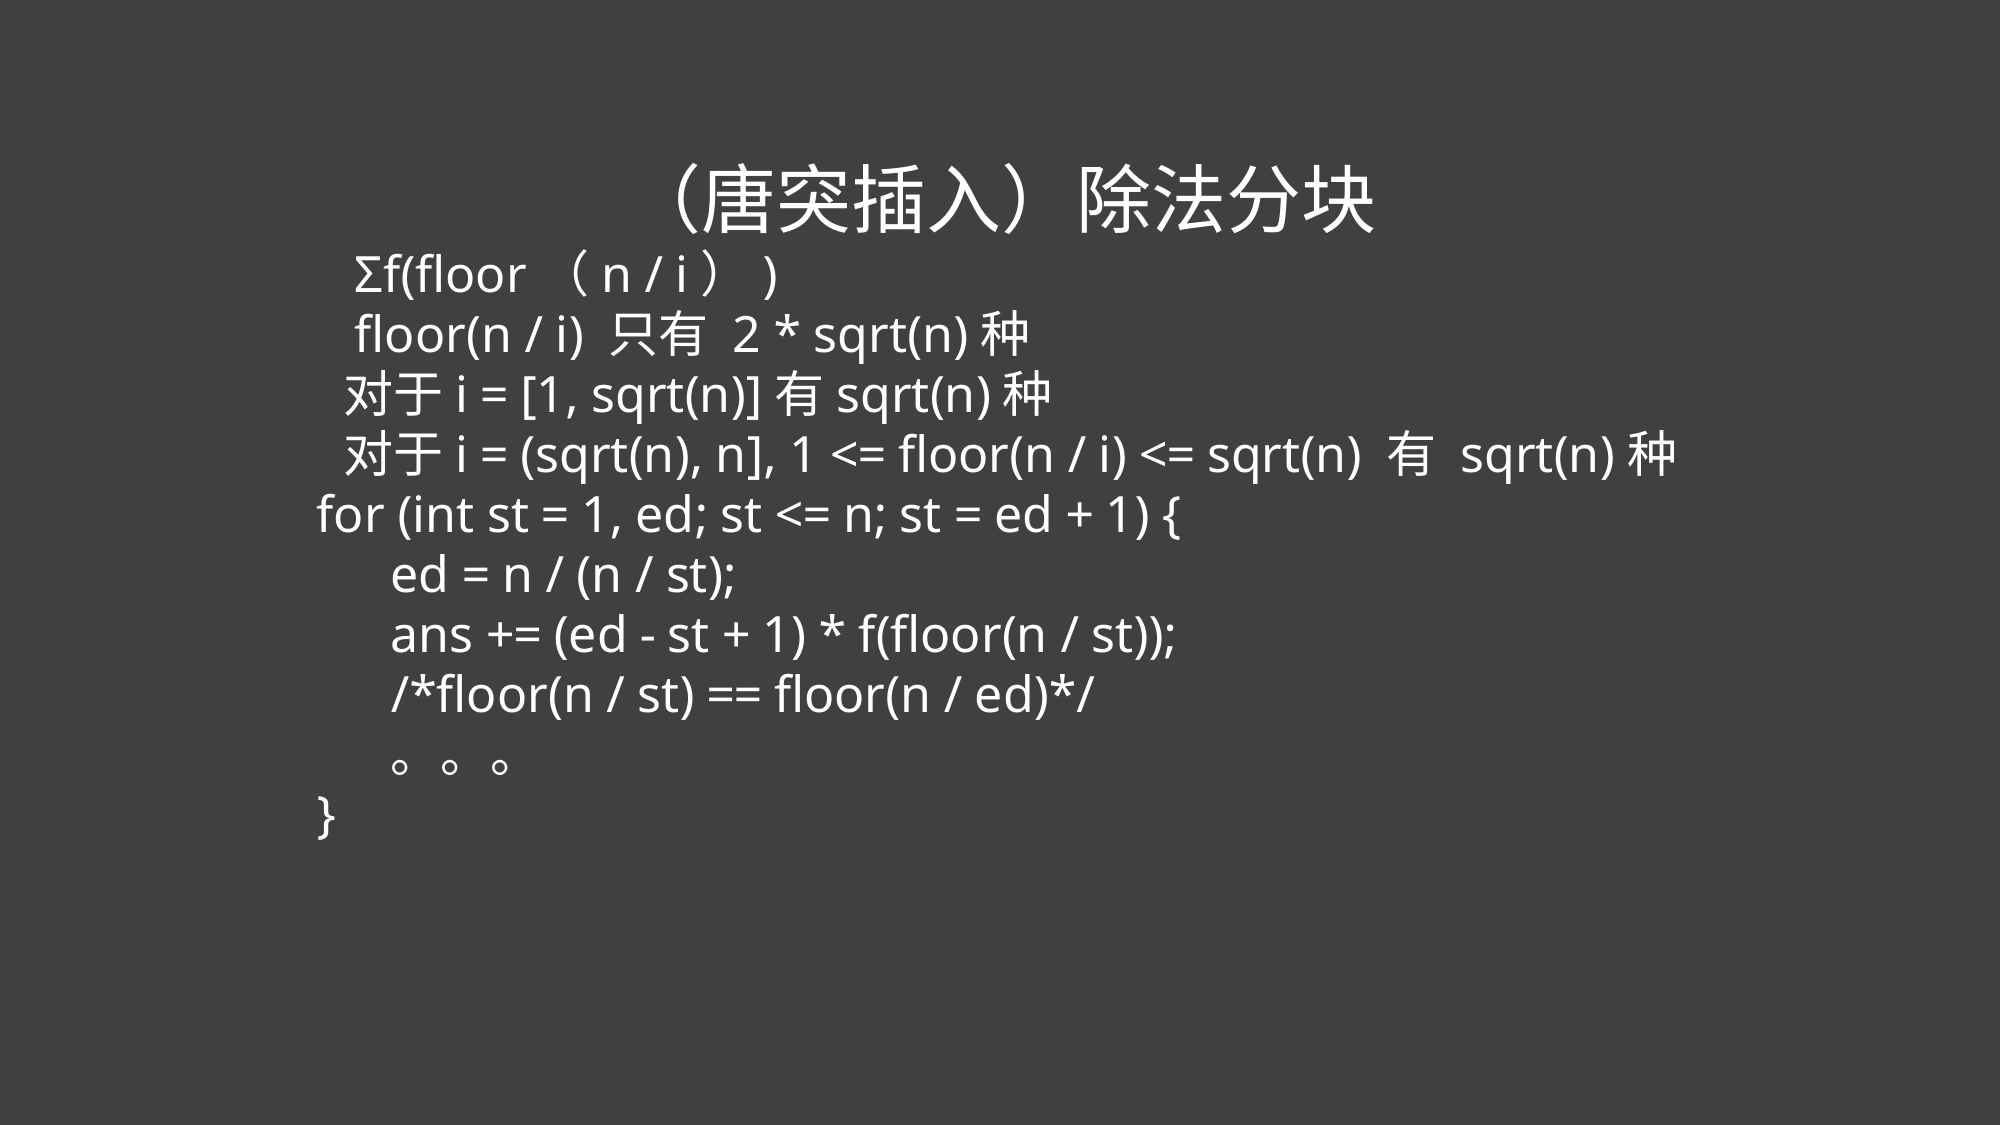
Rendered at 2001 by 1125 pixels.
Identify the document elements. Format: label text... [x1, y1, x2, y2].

text_box （唐突插入）除法分块 Σf(floor（n / i）) floor(n / i) 只有 2 * sqrt(n)种 对于i = [1, sqrt(n)]有sqrt(n)种 对于i = (sqrt(n), n], 1 <= floor(n / i) <= sqrt(n) 有 sqrt(n)种 for (int st = 1, ed; st <= n; st = ed + 1) { ed = n / (n / st); ans += (ed - st + 1) * f(floor(n / st)); /*floor(n / st) == floor(n / ed)*/ 。。。 } [228, 144, 1775, 850]
